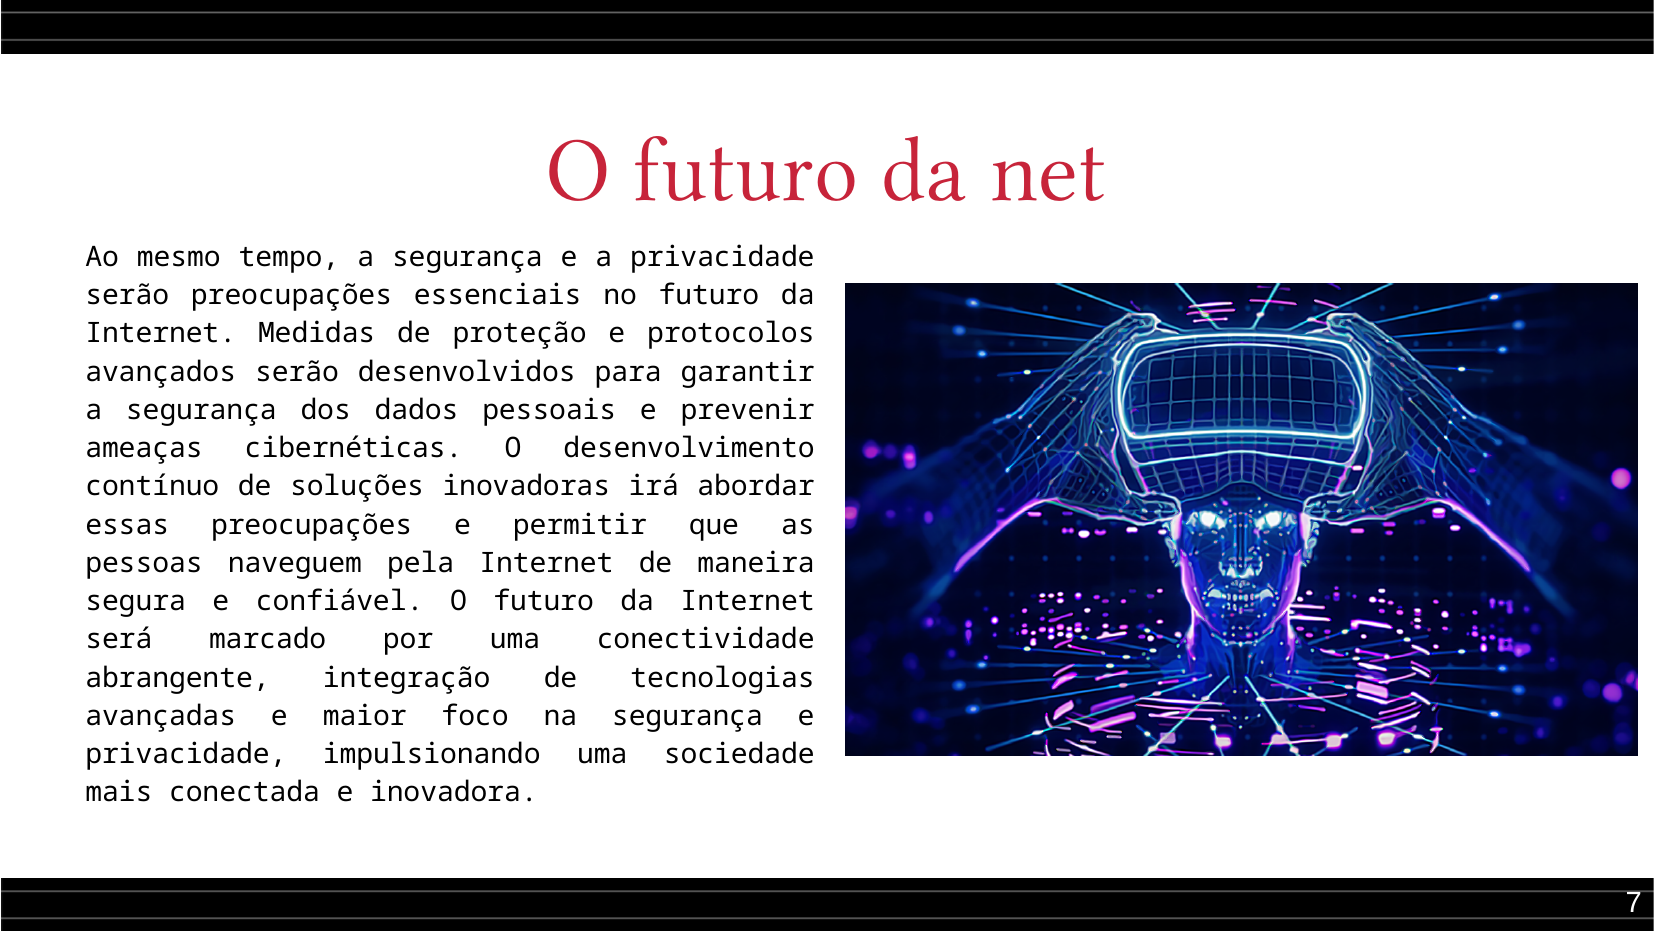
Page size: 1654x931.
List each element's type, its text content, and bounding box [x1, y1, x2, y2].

list Ao mesmo tempo, a segurança e a privacidade serão preocupações essenciais no futuro da Internet. Medidas de proteção e protocolos avançados serão desenvolvidos para garantir a segurança dos dados pessoais e prevenir ameaças cibernéticas. O desenvolvimento contínuo de soluções inovadoras irá abordar essas preocupações e permitir que as pessoas naveguem pela Internet de maneira segura e confiável. O futuro da Internet será marcado por uma conectividade abrangente, integração de tecnologias avançadas e maior foco na segurança e privacidade, impulsionando uma sociedade mais conectada e inovadora. [47, 236, 815, 815]
title O futuro da net [82, 92, 1571, 249]
picture [1, 0, 1654, 54]
picture [1, 878, 1654, 931]
picture [845, 283, 1638, 756]
